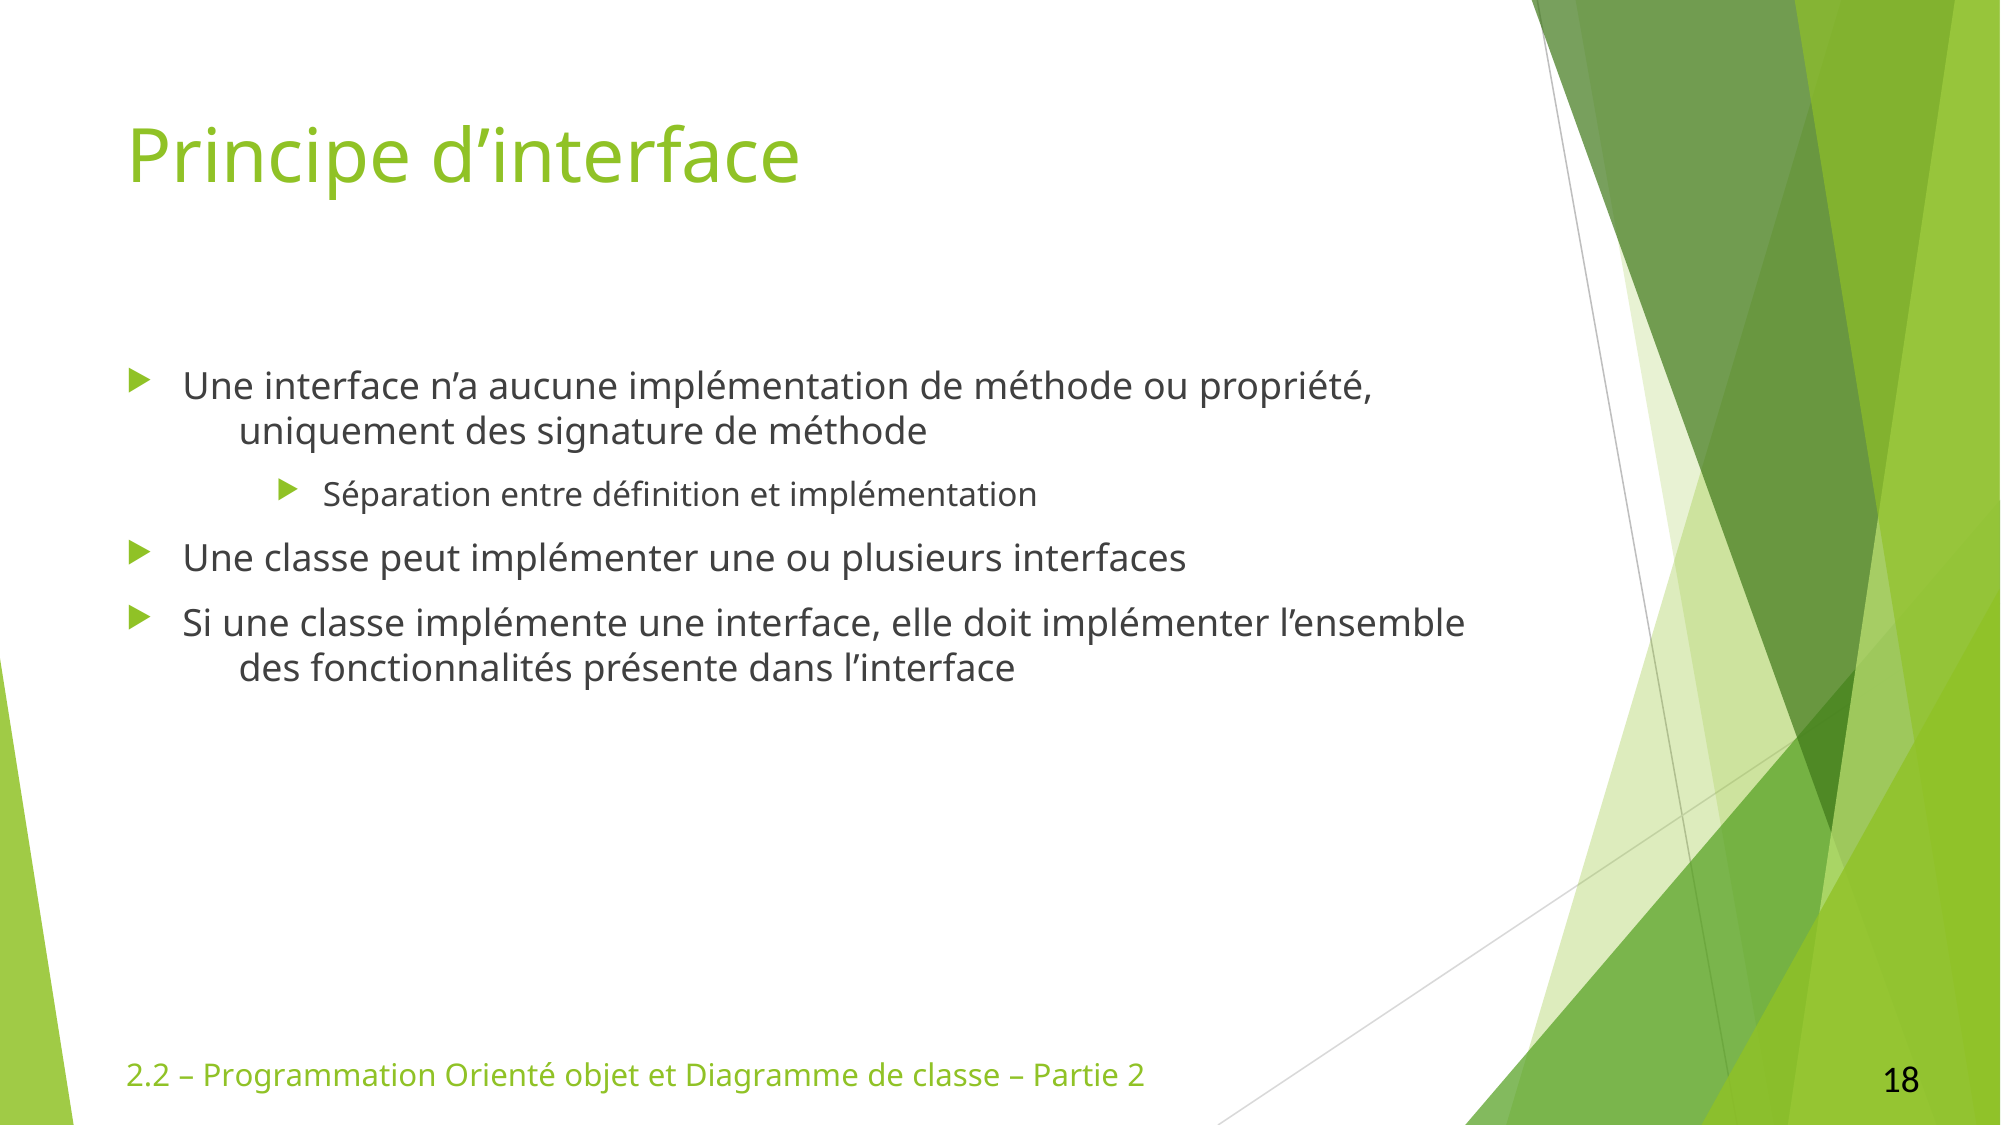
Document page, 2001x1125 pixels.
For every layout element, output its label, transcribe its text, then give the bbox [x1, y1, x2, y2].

text_box 2.2 – Programmation Orienté objet et Diagramme de classe – Partie 2 [111, 1047, 1210, 1109]
text_box [1866, 1047, 1979, 1108]
title Principe d’interface [111, 99, 1522, 317]
list Une interface n’a aucune implémentation de méthode ou propriété, uniquement des signature de méthode Séparation entre définition et implémentation Une classe peut implémenter une ou plusieurs interfaces Si une classe implémente une interface, elle doit implémenter l’ensemble des fonctionnalités présente dans l’interface [111, 354, 1522, 992]
